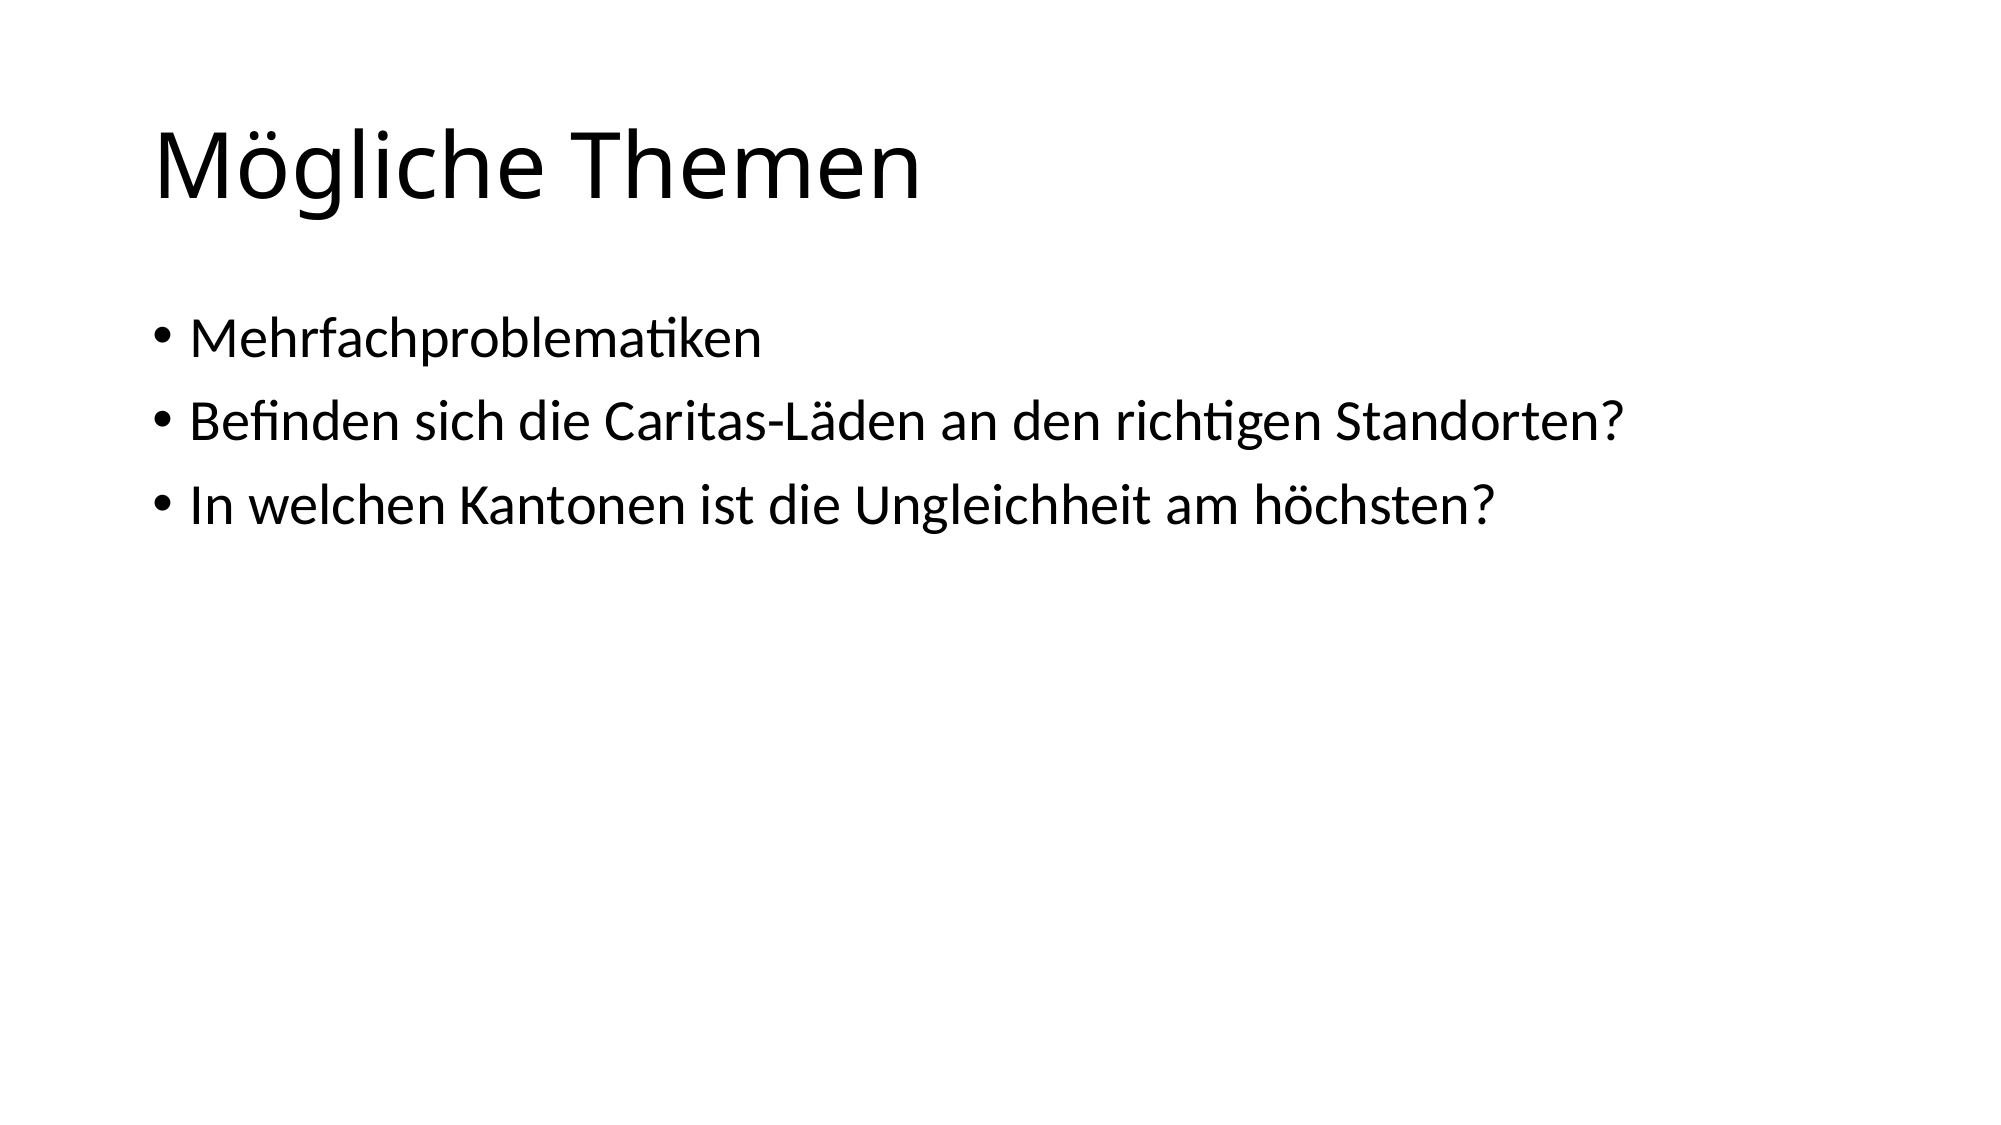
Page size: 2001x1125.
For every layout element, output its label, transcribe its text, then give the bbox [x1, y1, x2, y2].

title Mögliche Themen [137, 59, 1863, 278]
list Mehrfachproblematiken Befinden sich die Caritas-Läden an den richtigen Standorten? In welchen Kantonen ist die Ungleichheit am höchsten? [137, 299, 1863, 1014]
